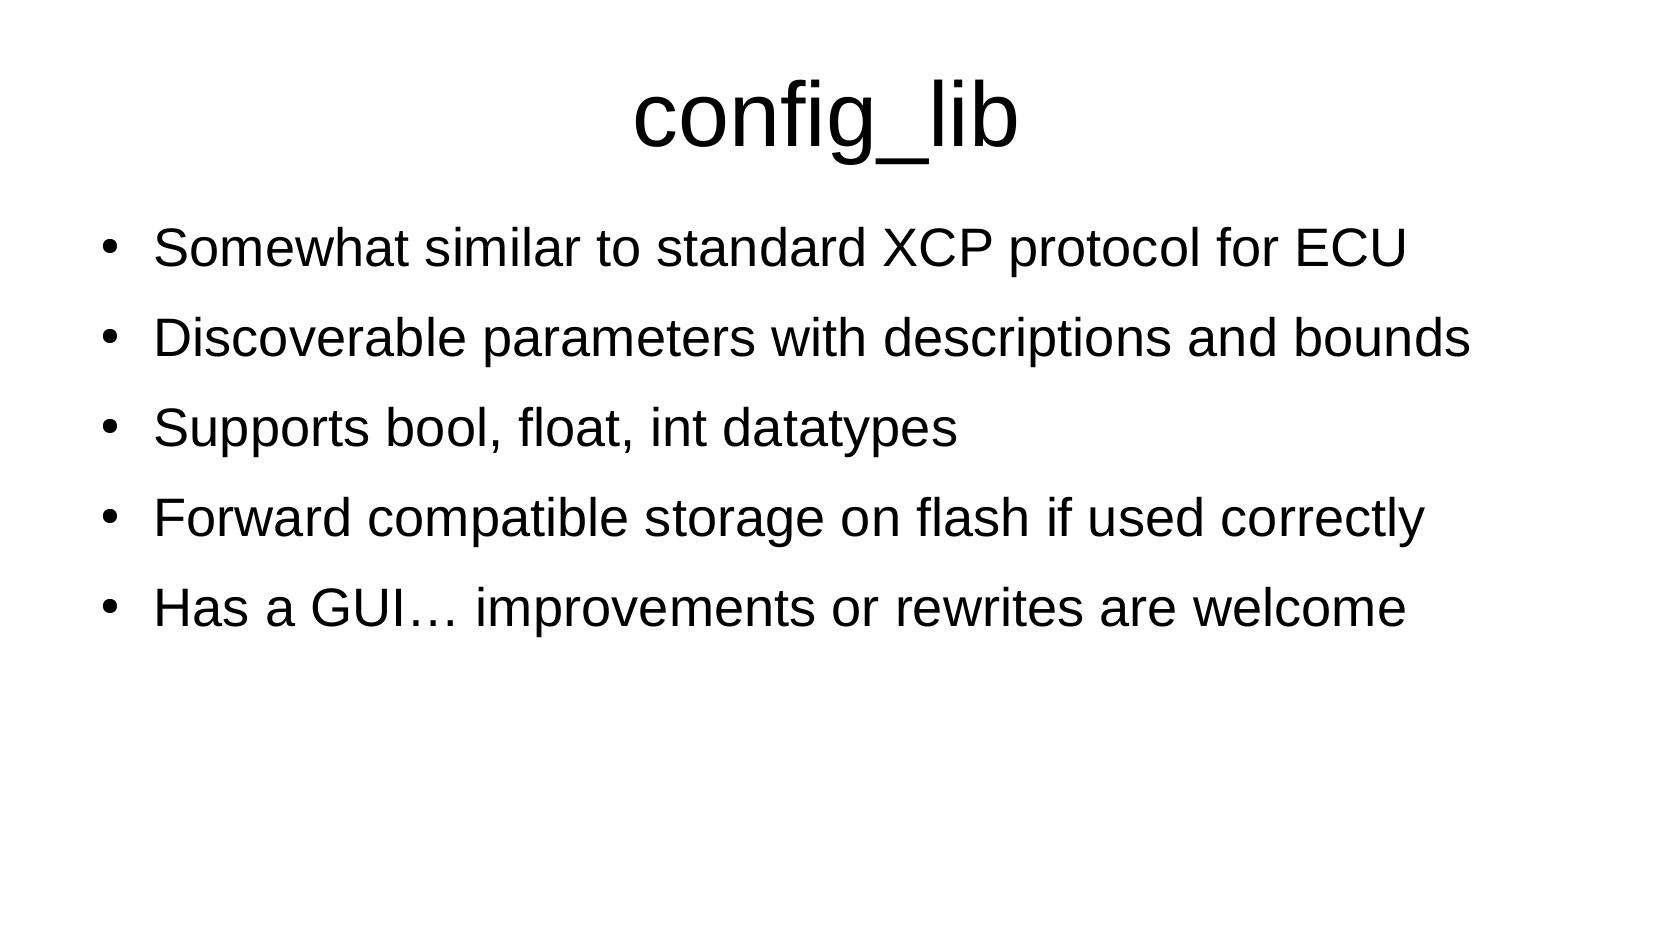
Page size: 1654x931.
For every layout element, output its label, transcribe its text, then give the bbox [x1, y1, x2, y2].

title config_lib [82, 37, 1571, 193]
list Somewhat similar to standard XCP protocol for ECU Discoverable parameters with descriptions and bounds Supports bool, float, int datatypes Forward compatible storage on flash if used correctly Has a GUI… improvements or rewrites are welcome [82, 217, 1571, 758]
